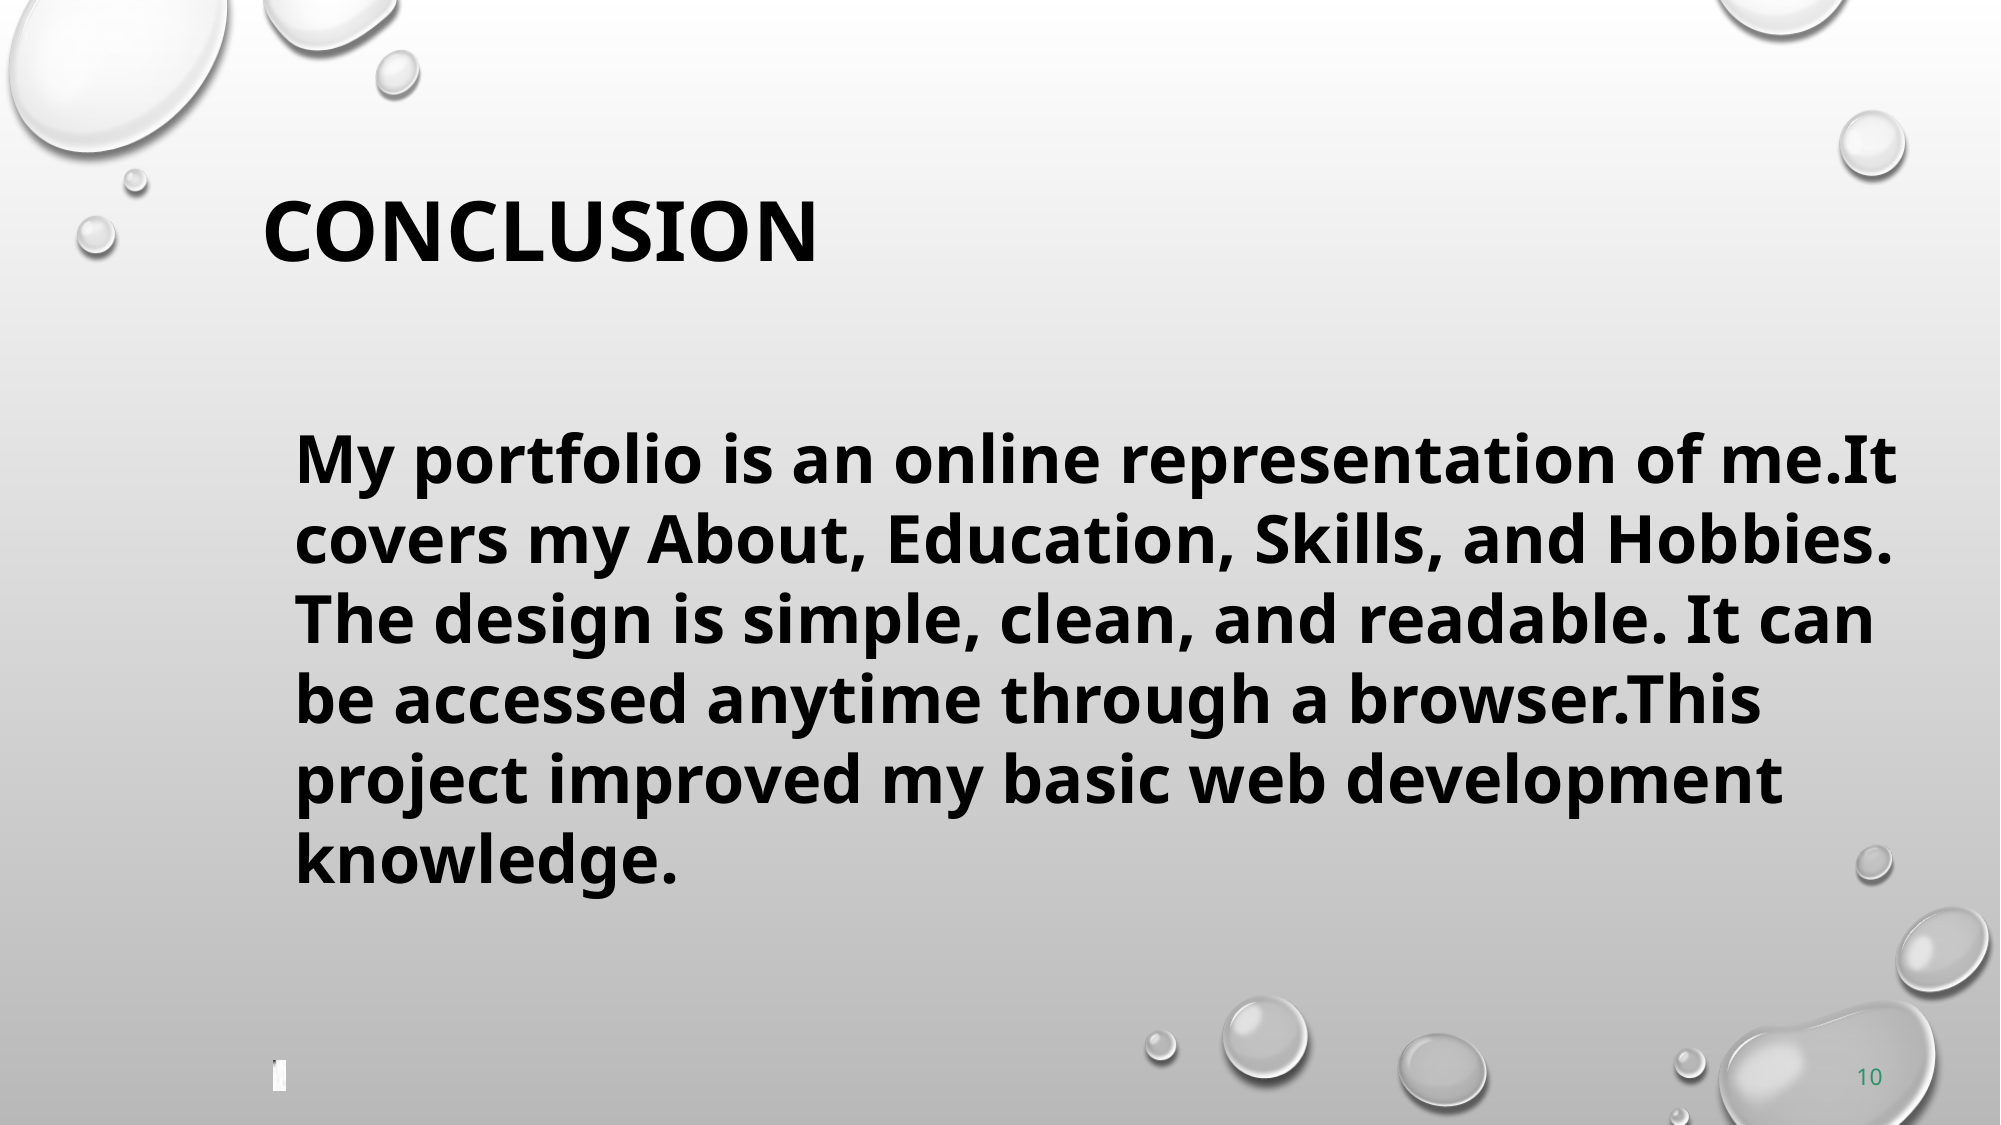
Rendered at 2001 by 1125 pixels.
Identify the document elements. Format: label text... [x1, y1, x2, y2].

title CONCLUSION [164, 175, 916, 279]
picture [273, 1060, 286, 1091]
text_box 10 [1849, 1061, 1888, 1094]
text_box My portfolio is an online representation of me.It covers my About, Education, Skills, and Hobbies. The design is simple, clean, and readable. It can be accessed anytime through a browser.This project improved my basic web development knowledge. [279, 409, 1983, 829]
